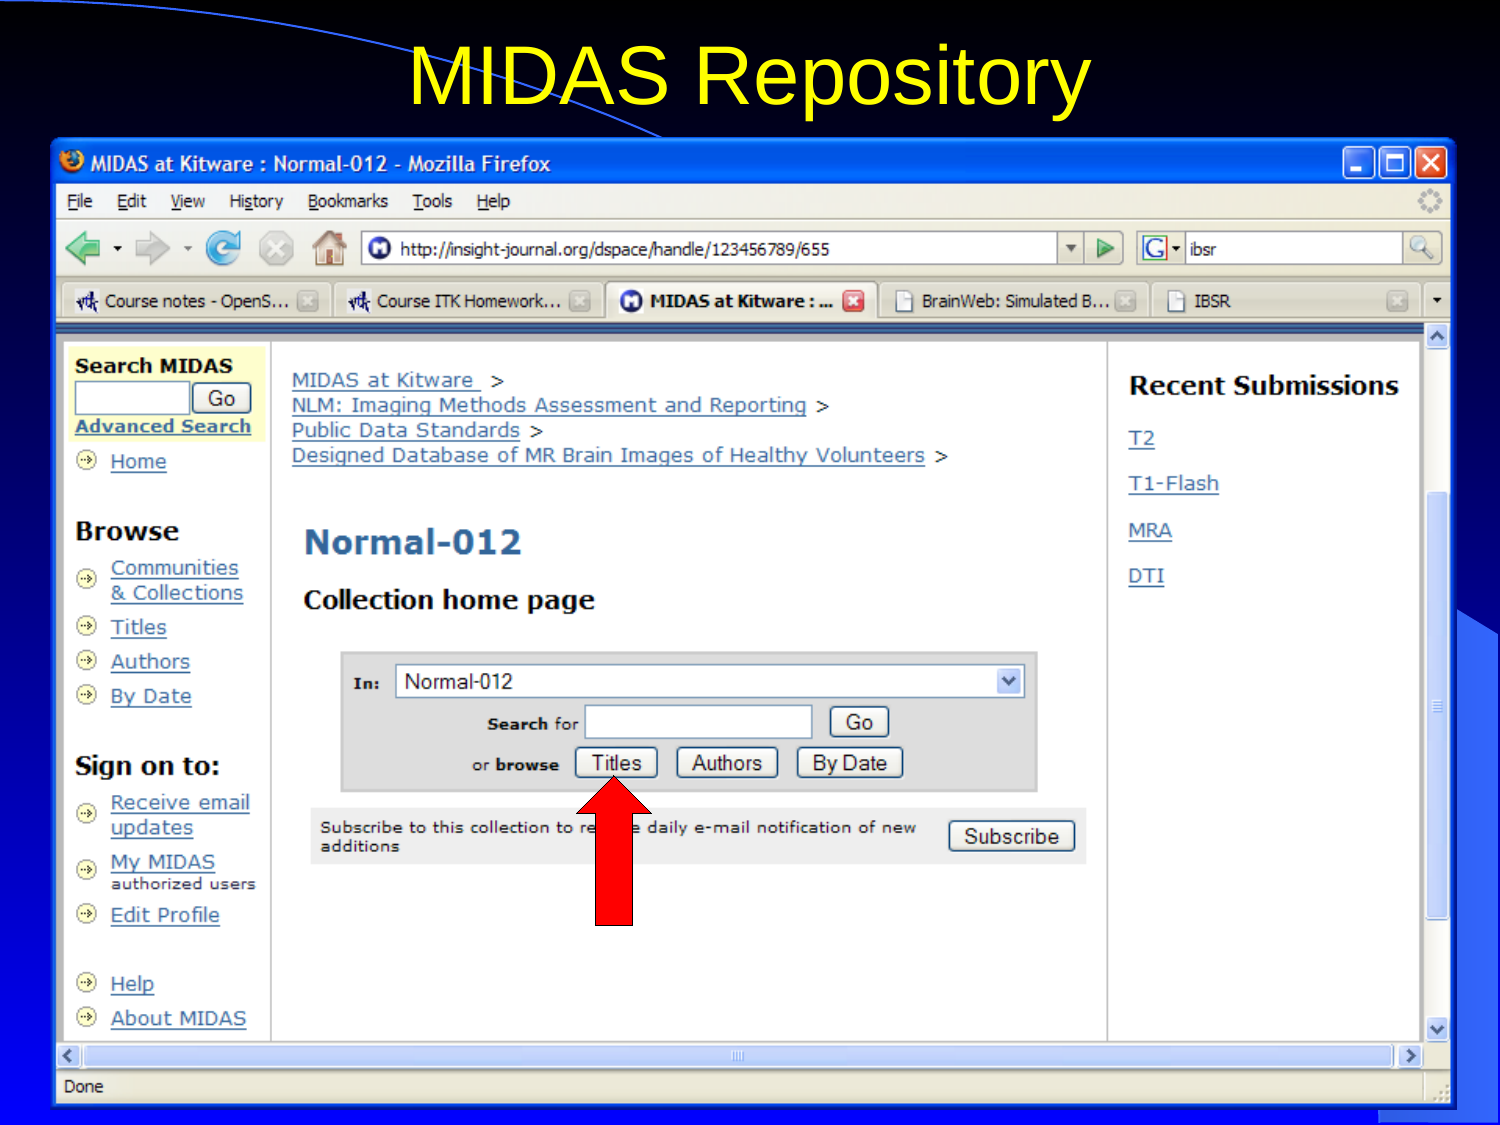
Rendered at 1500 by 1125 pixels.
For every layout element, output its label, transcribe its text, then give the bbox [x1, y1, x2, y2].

text_box [576, 775, 652, 926]
title MIDAS Repository [112, 7, 1388, 150]
picture [50, 137, 1457, 1110]
